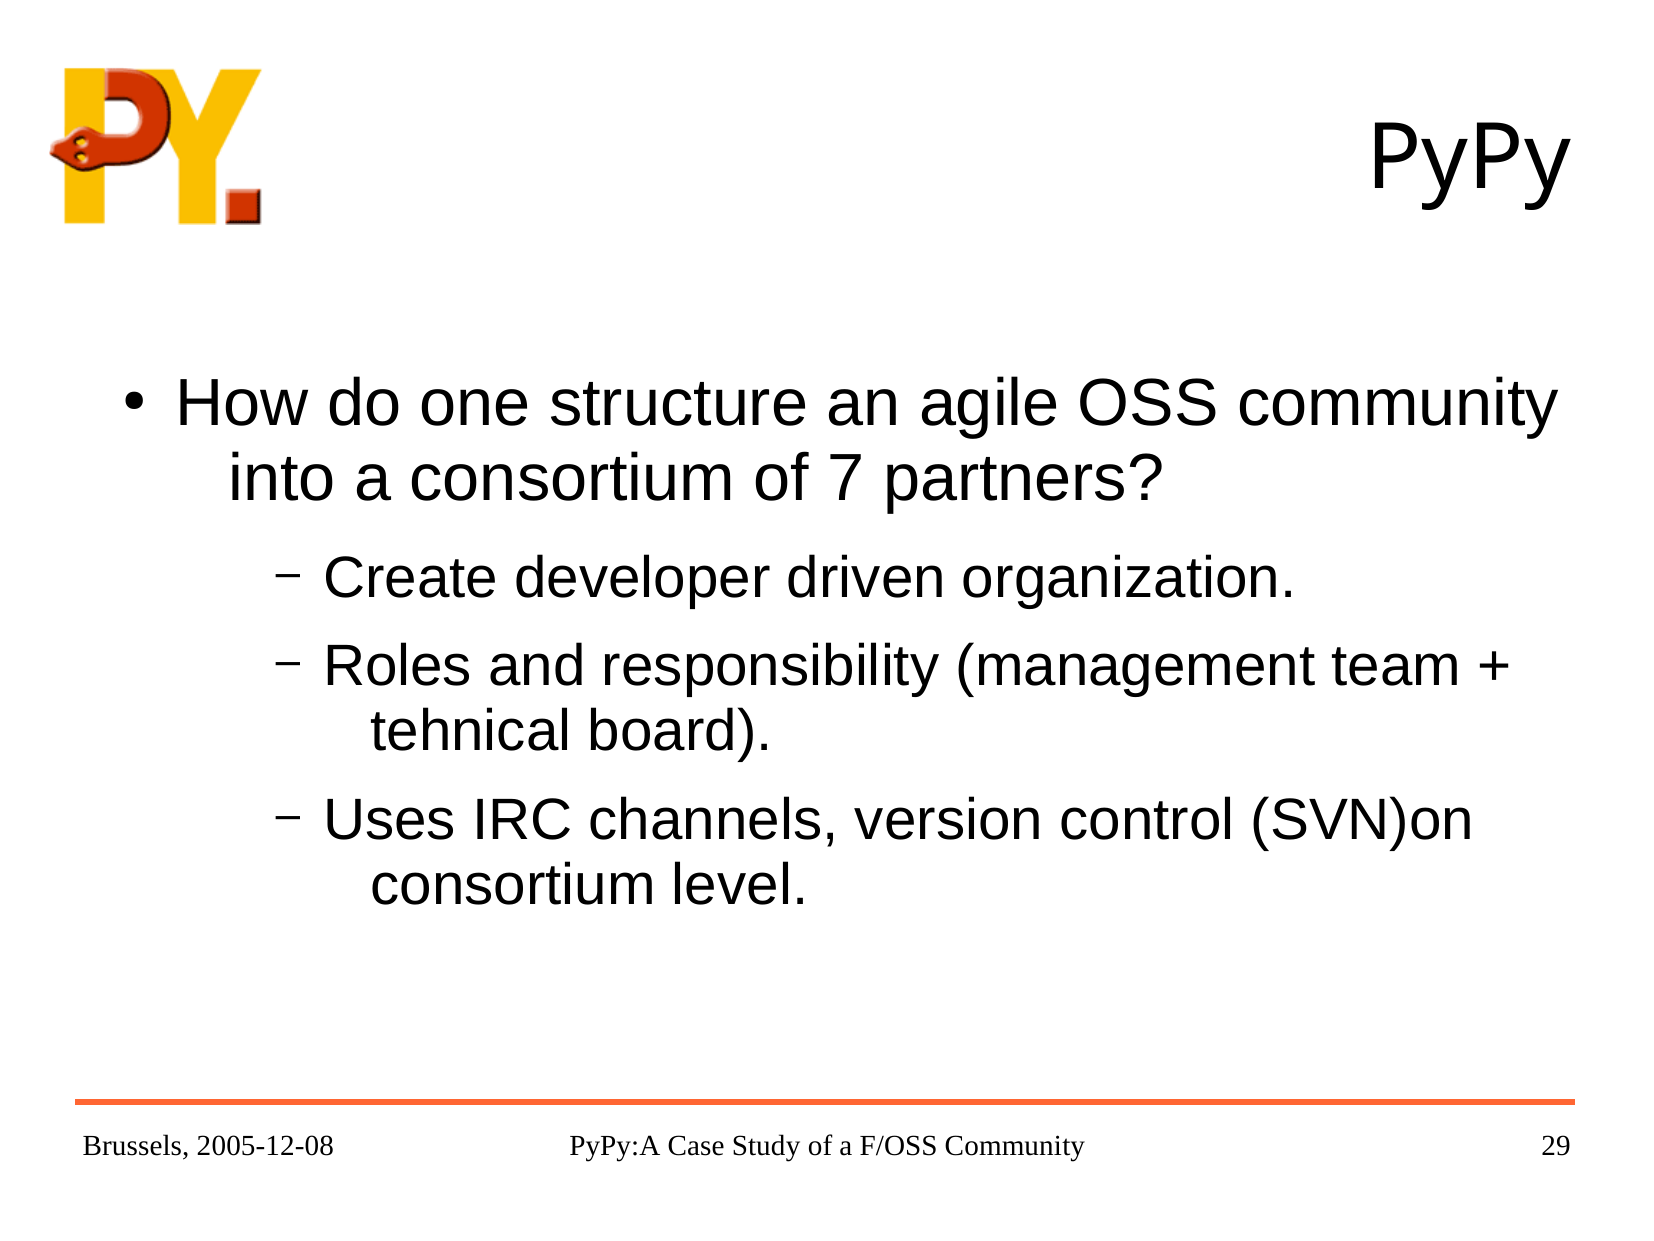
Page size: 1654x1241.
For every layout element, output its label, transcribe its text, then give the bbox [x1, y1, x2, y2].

list How do one structure an agile OSS community into a consortium of 7 partners? Create developer driven organization. Roles and responsibility (management team + tehnical board). Uses IRC channels, version control (SVN)on consortium level. [86, 365, 1576, 976]
picture [49, 67, 263, 225]
title PyPy [337, 49, 1571, 257]
